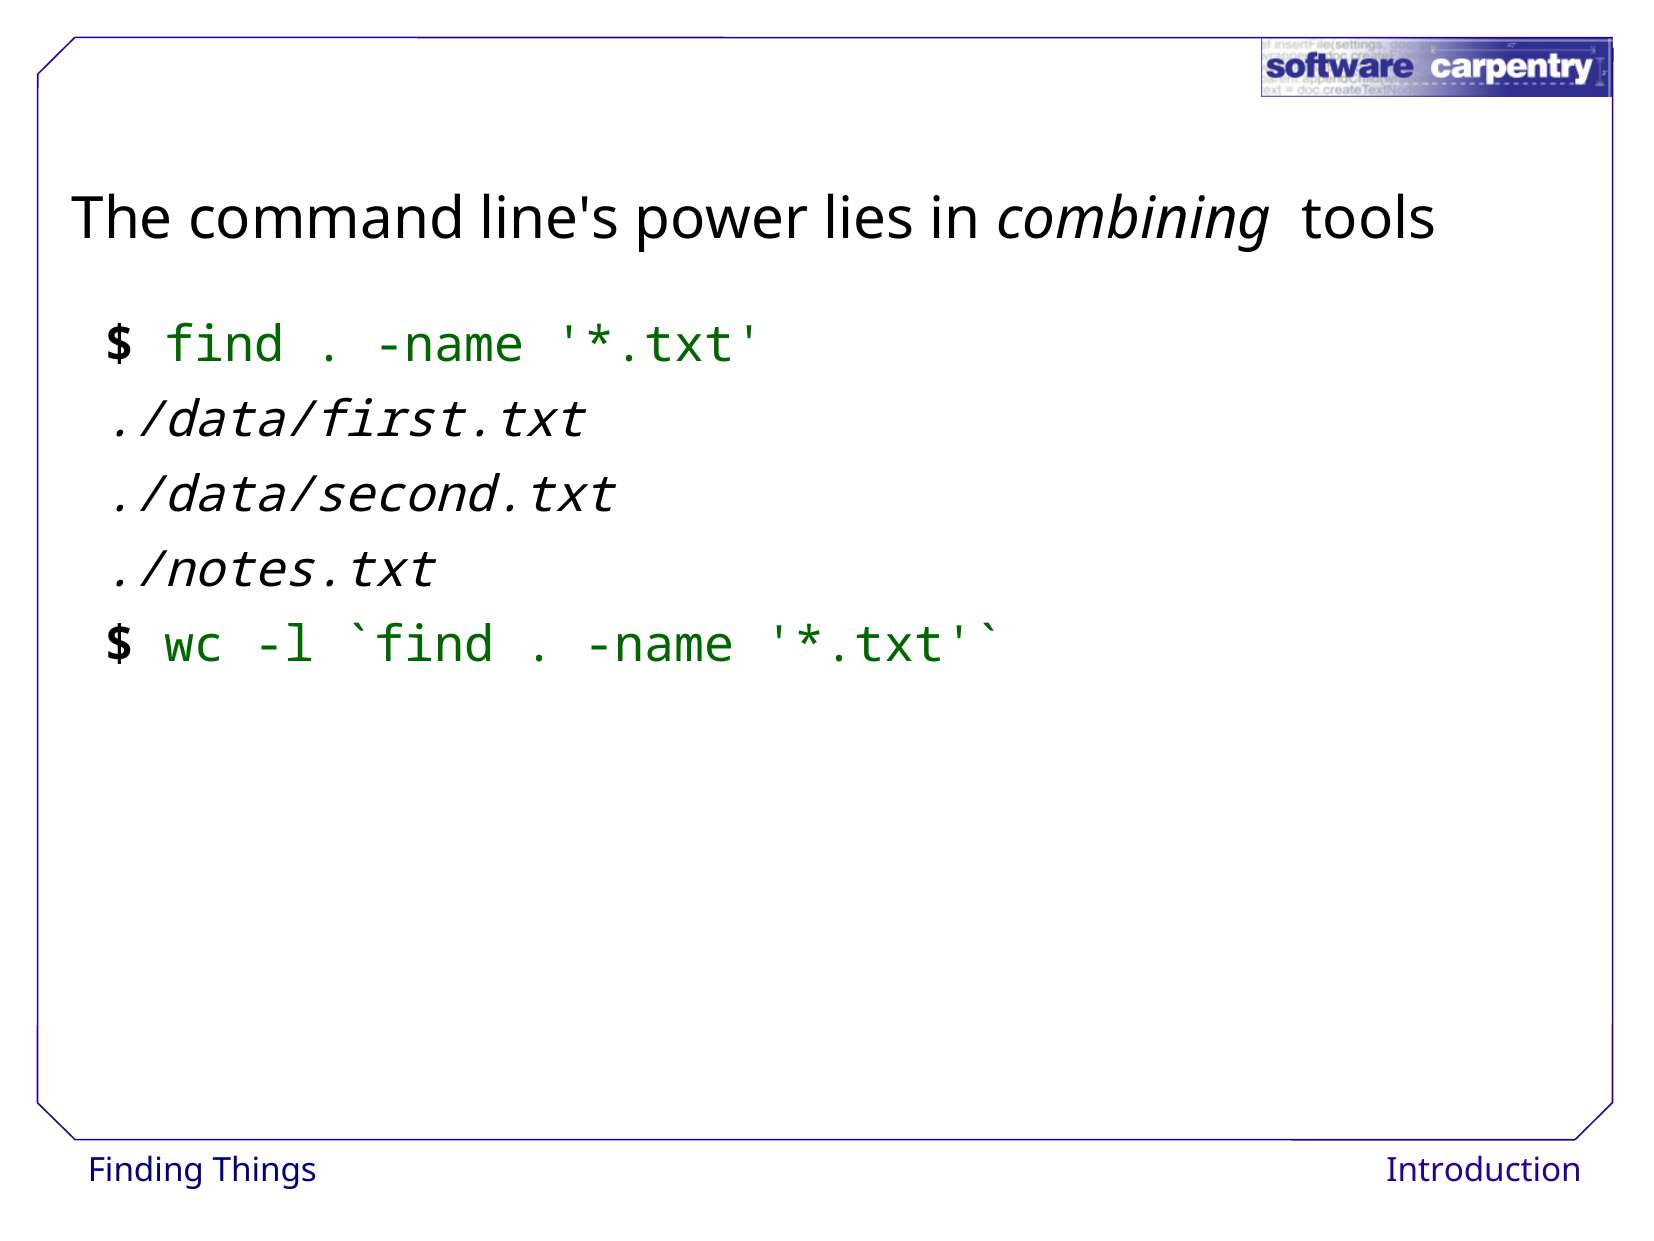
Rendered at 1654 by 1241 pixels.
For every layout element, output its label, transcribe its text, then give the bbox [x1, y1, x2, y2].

picture [1261, 39, 1613, 97]
text_box $ find . -name '*.txt' ./data/first.txt ./data/second.txt ./notes.txt $ wc -l `find . -name '*.txt'` [89, 289, 1512, 1046]
text_box The command line's power lies in combining tools [56, 138, 1602, 259]
